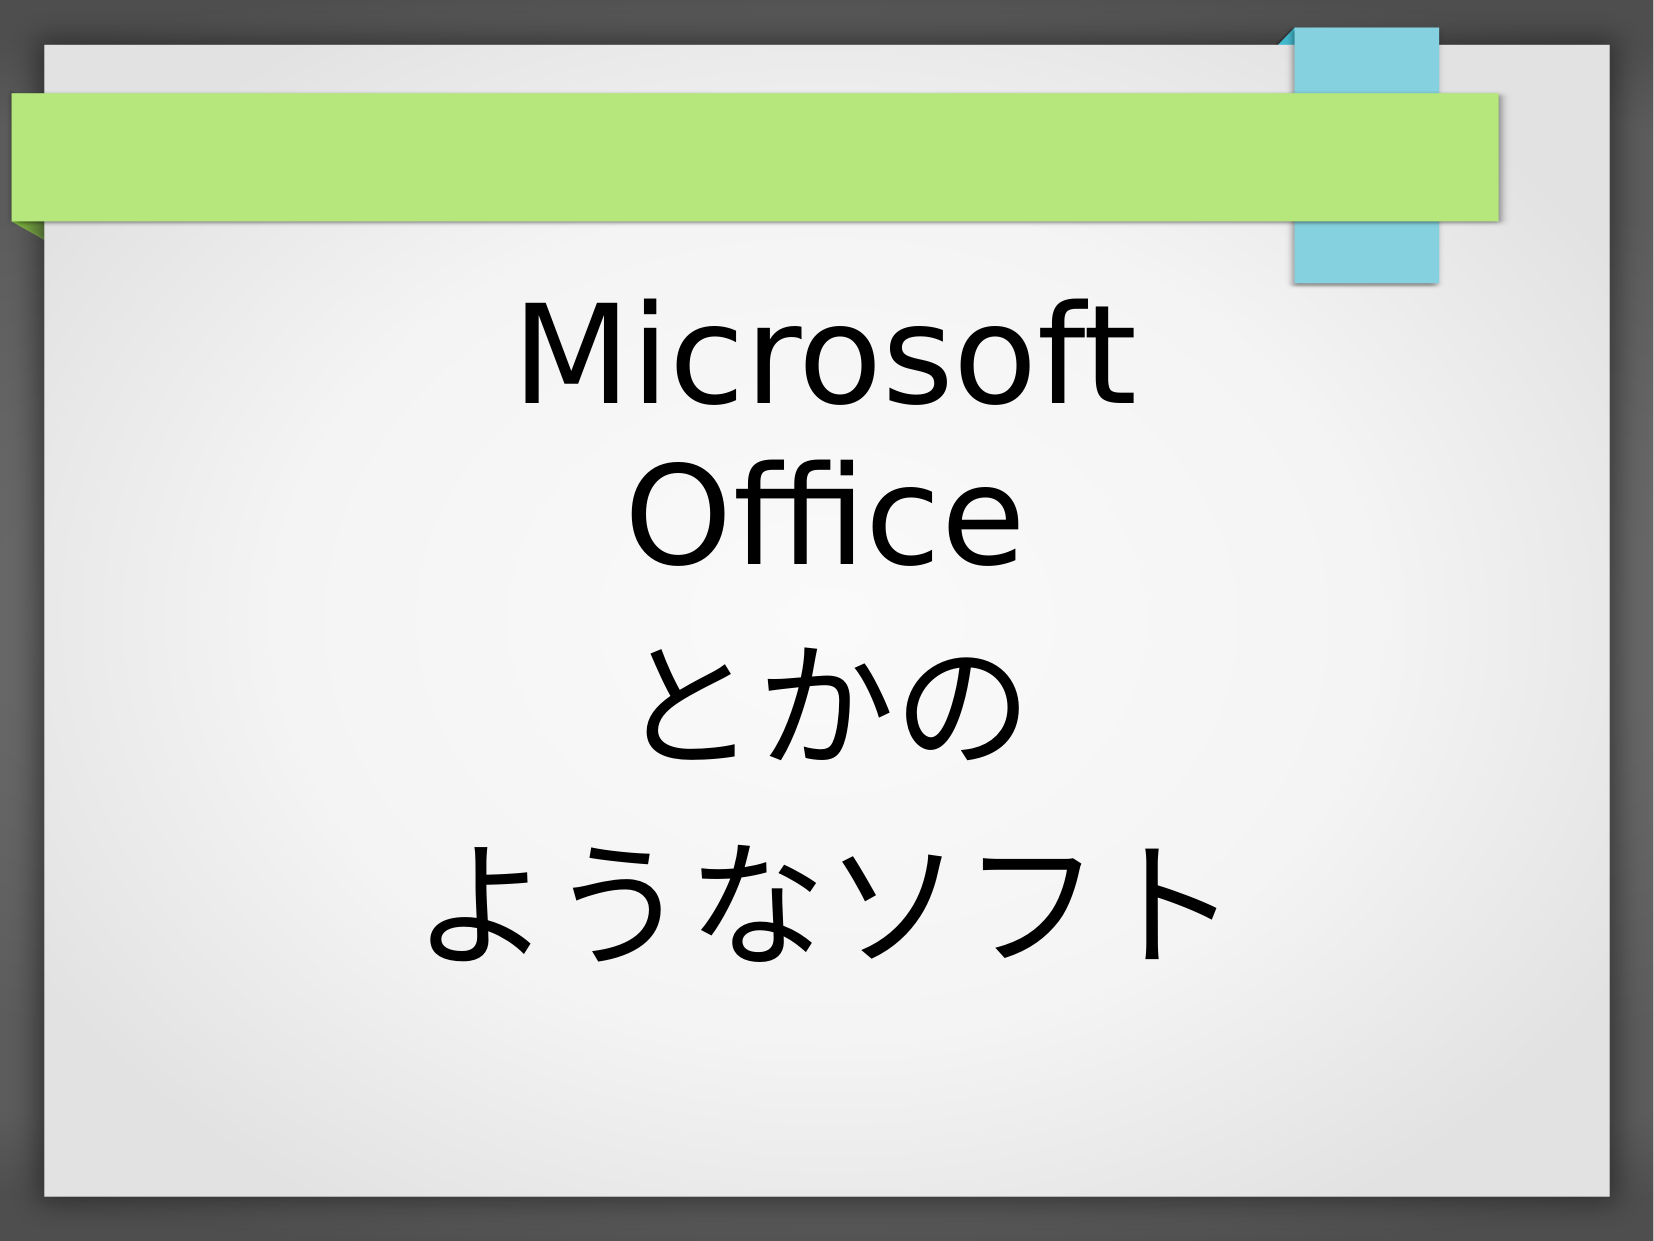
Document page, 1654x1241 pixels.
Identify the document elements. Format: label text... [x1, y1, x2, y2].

subtitle Microsoft Office とかの ようなソフト [81, 125, 1570, 1146]
picture [0, 0, 1654, 1241]
